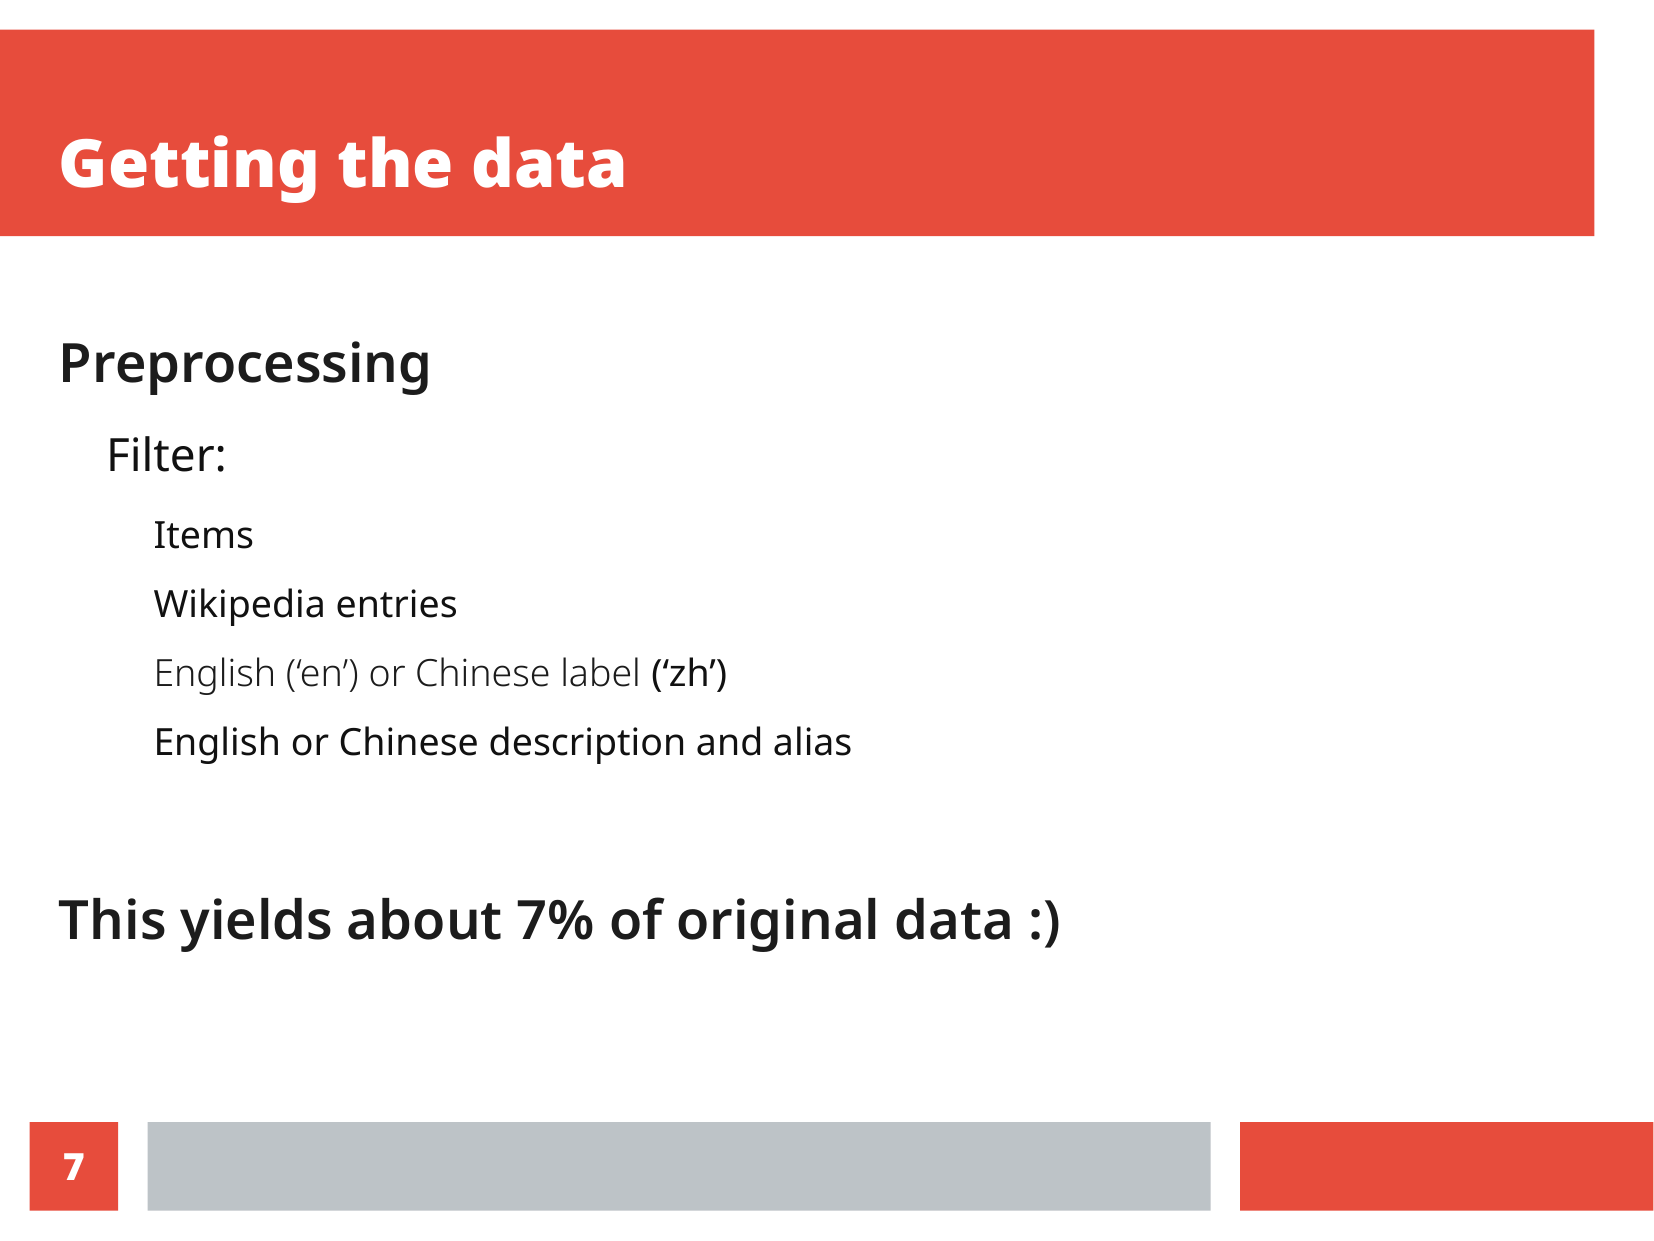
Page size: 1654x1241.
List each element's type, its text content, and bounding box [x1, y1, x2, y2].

list Preprocessing Filter: Items Wikipedia entries English (‘en’) or Chinese label (‘zh’) English or Chinese description and alias This yields about 7% of original data :) [59, 324, 1565, 1093]
title Getting the data [59, 59, 1595, 207]
